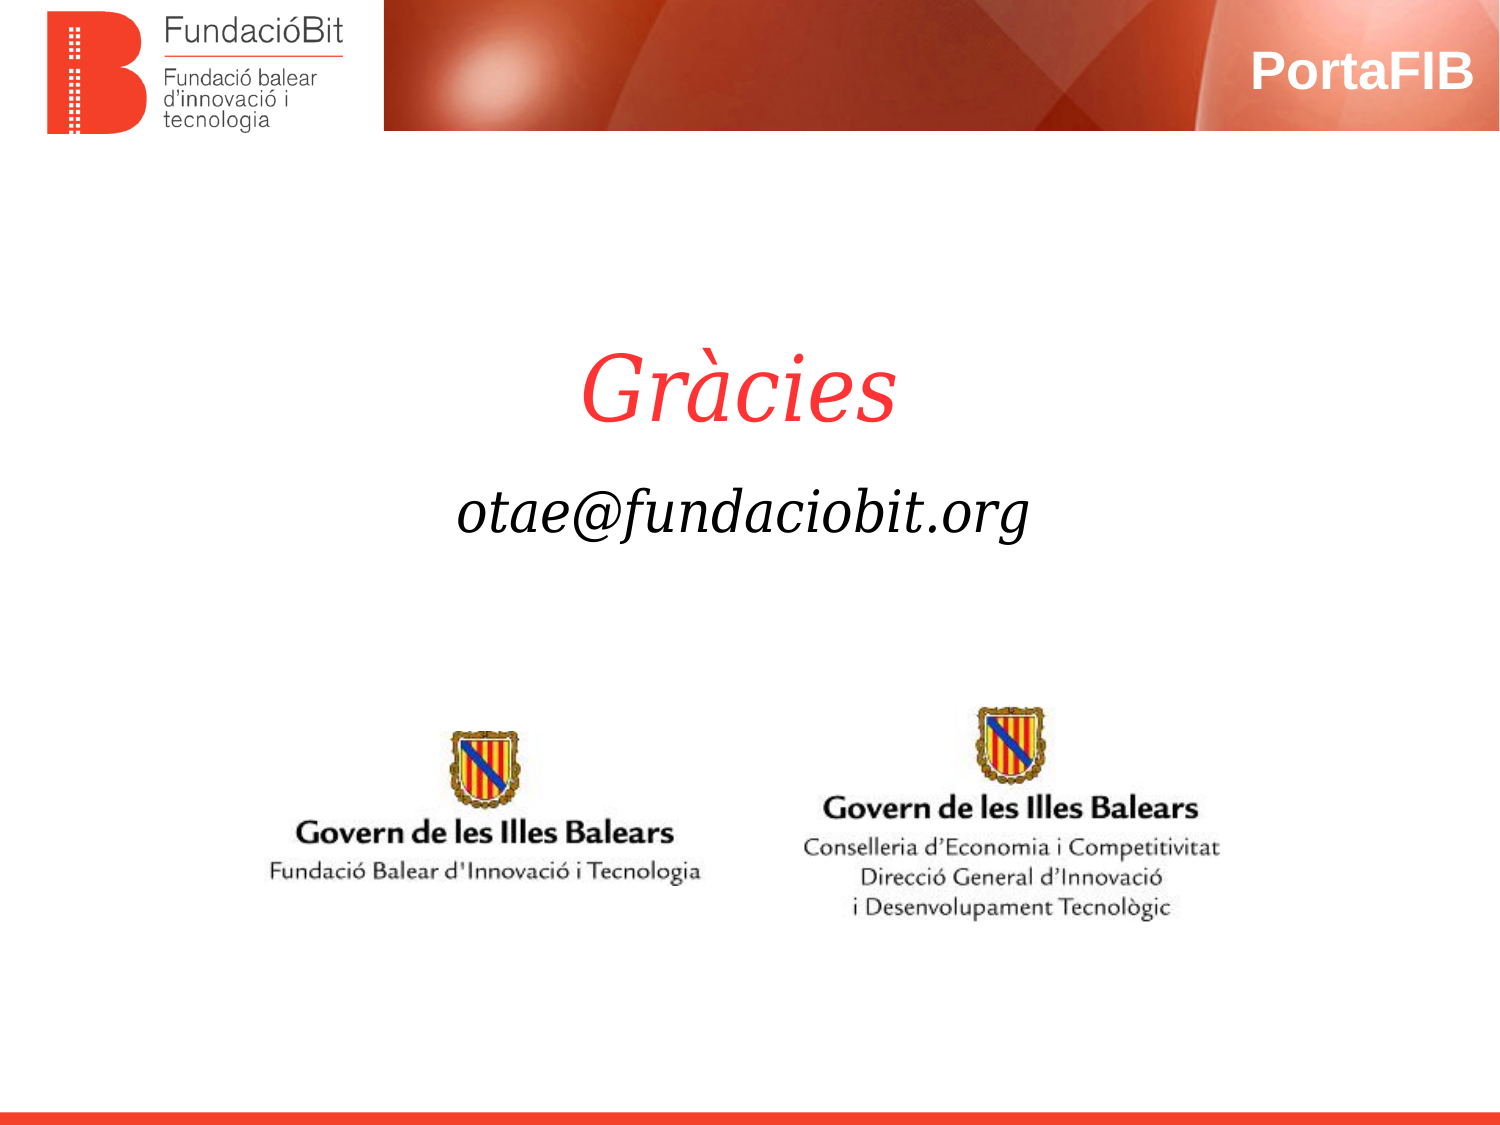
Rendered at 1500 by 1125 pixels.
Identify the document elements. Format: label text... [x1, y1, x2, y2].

text_box Gràcies [129, 336, 1350, 444]
picture [383, 0, 1500, 131]
picture [797, 698, 1231, 931]
picture [47, 11, 343, 134]
title PortaFIB [324, 19, 1477, 123]
picture [264, 731, 707, 886]
text_box otae@fundaciobit.org [133, 478, 1355, 554]
